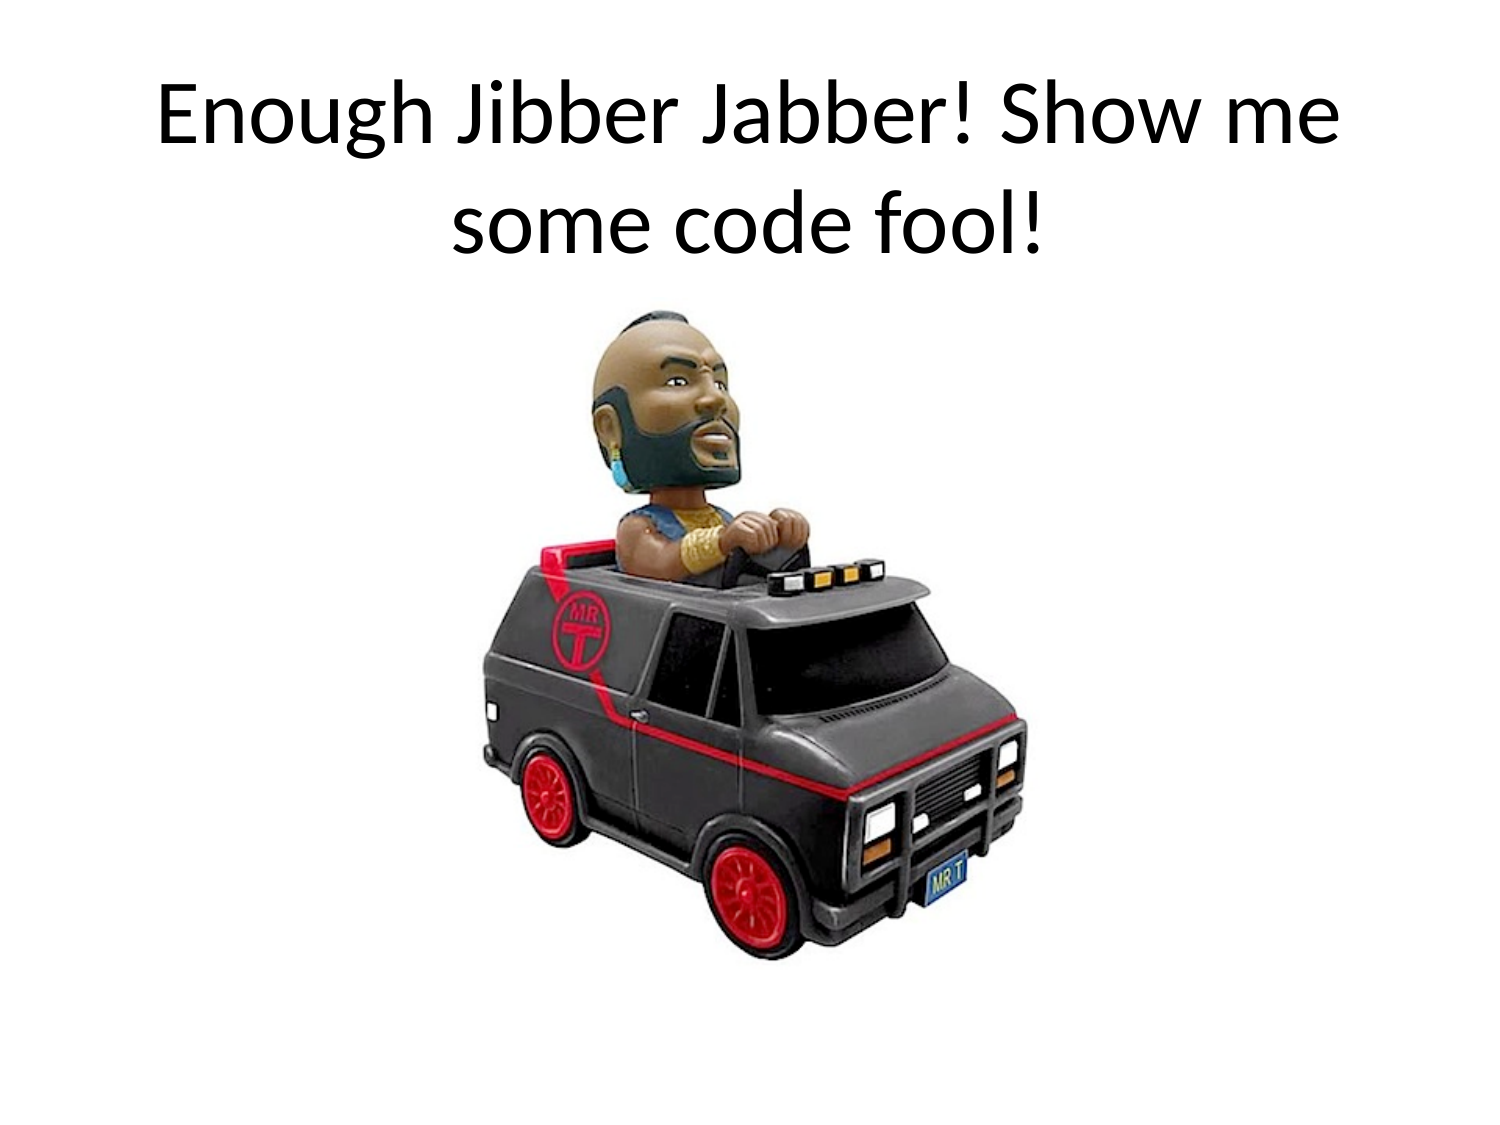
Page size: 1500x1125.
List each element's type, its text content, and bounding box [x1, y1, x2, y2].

picture [414, 297, 1086, 970]
text_box Enough Jibber Jabber! Show me some code fool! [75, 45, 1425, 233]
